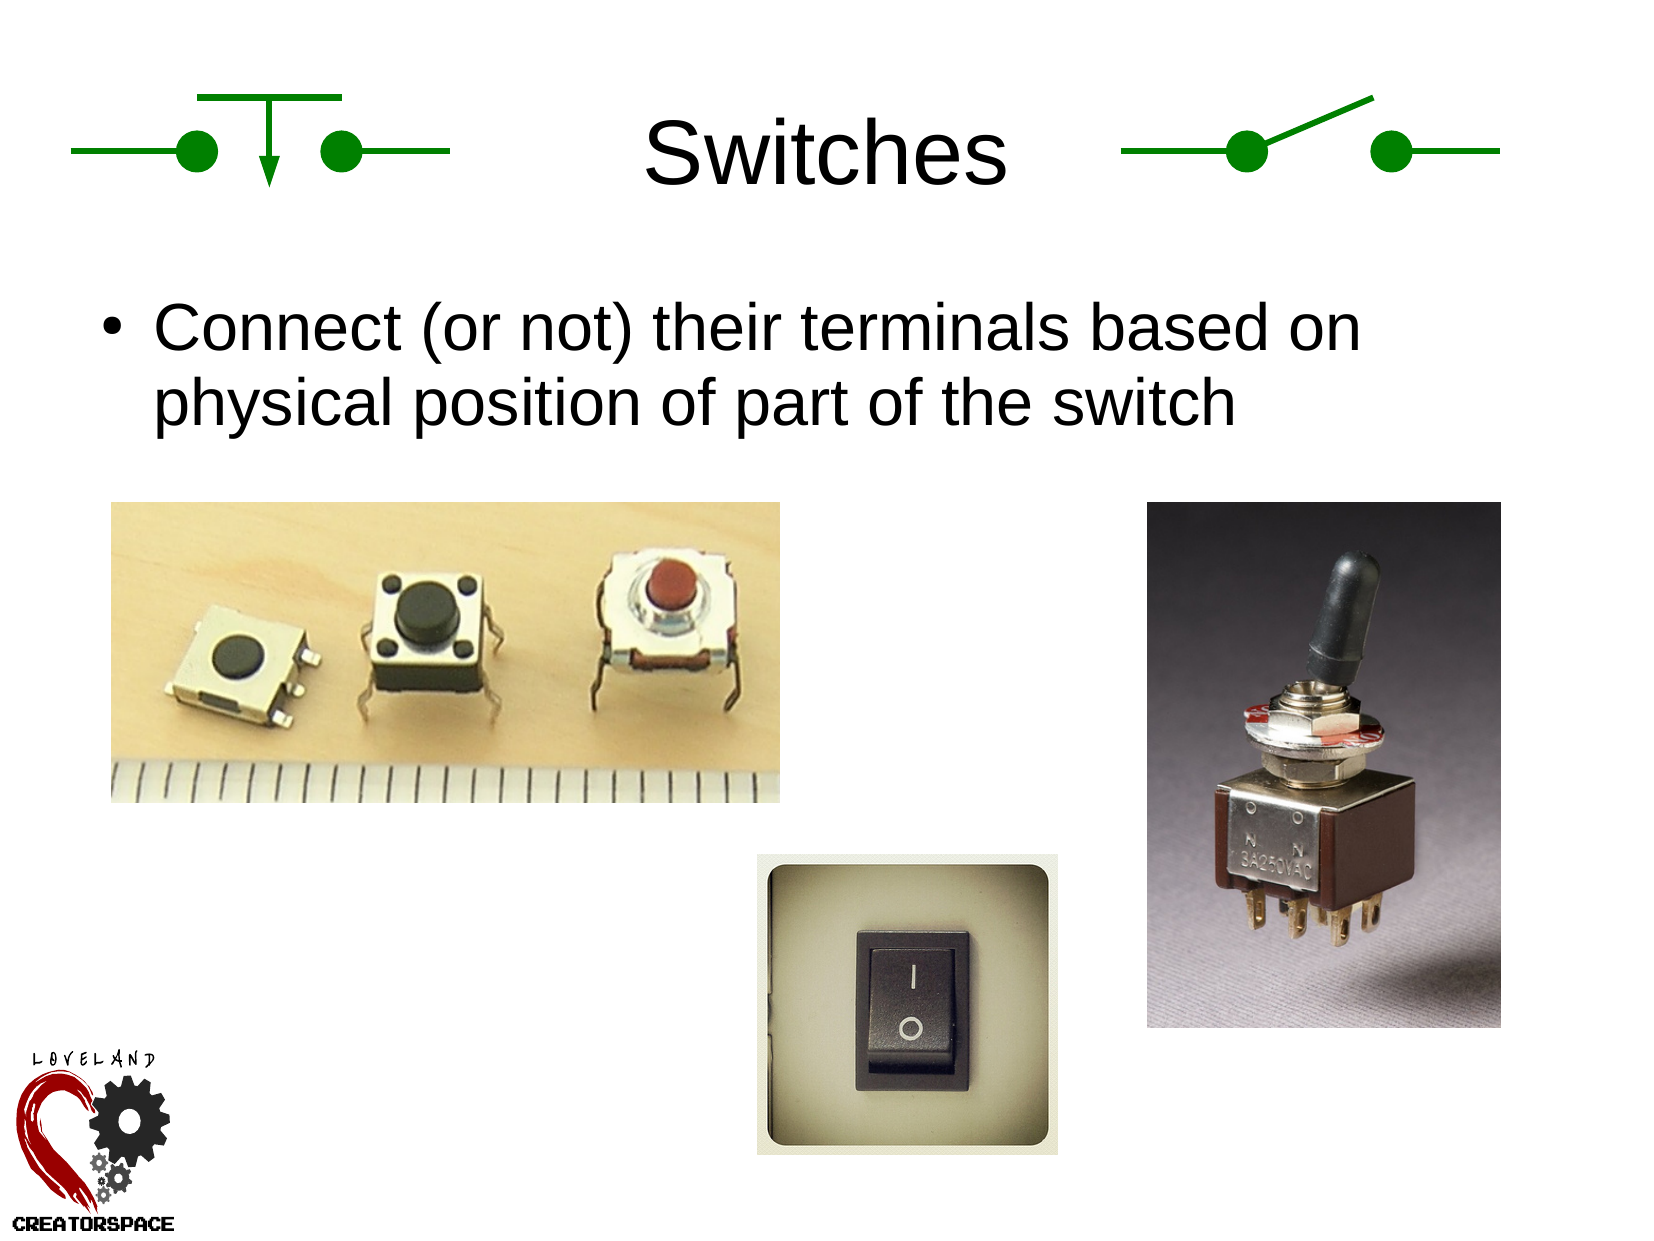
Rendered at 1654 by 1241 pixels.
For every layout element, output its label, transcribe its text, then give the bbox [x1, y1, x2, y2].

picture [1147, 502, 1501, 1028]
text_box [323, 133, 360, 170]
text_box [1373, 133, 1410, 170]
title Switches [82, 49, 1571, 257]
list Connect (or not) their terminals based on physical position of part of the switch [82, 290, 1571, 451]
picture [757, 854, 1058, 1156]
picture [111, 502, 781, 803]
text_box [1228, 133, 1266, 170]
text_box [178, 133, 216, 170]
